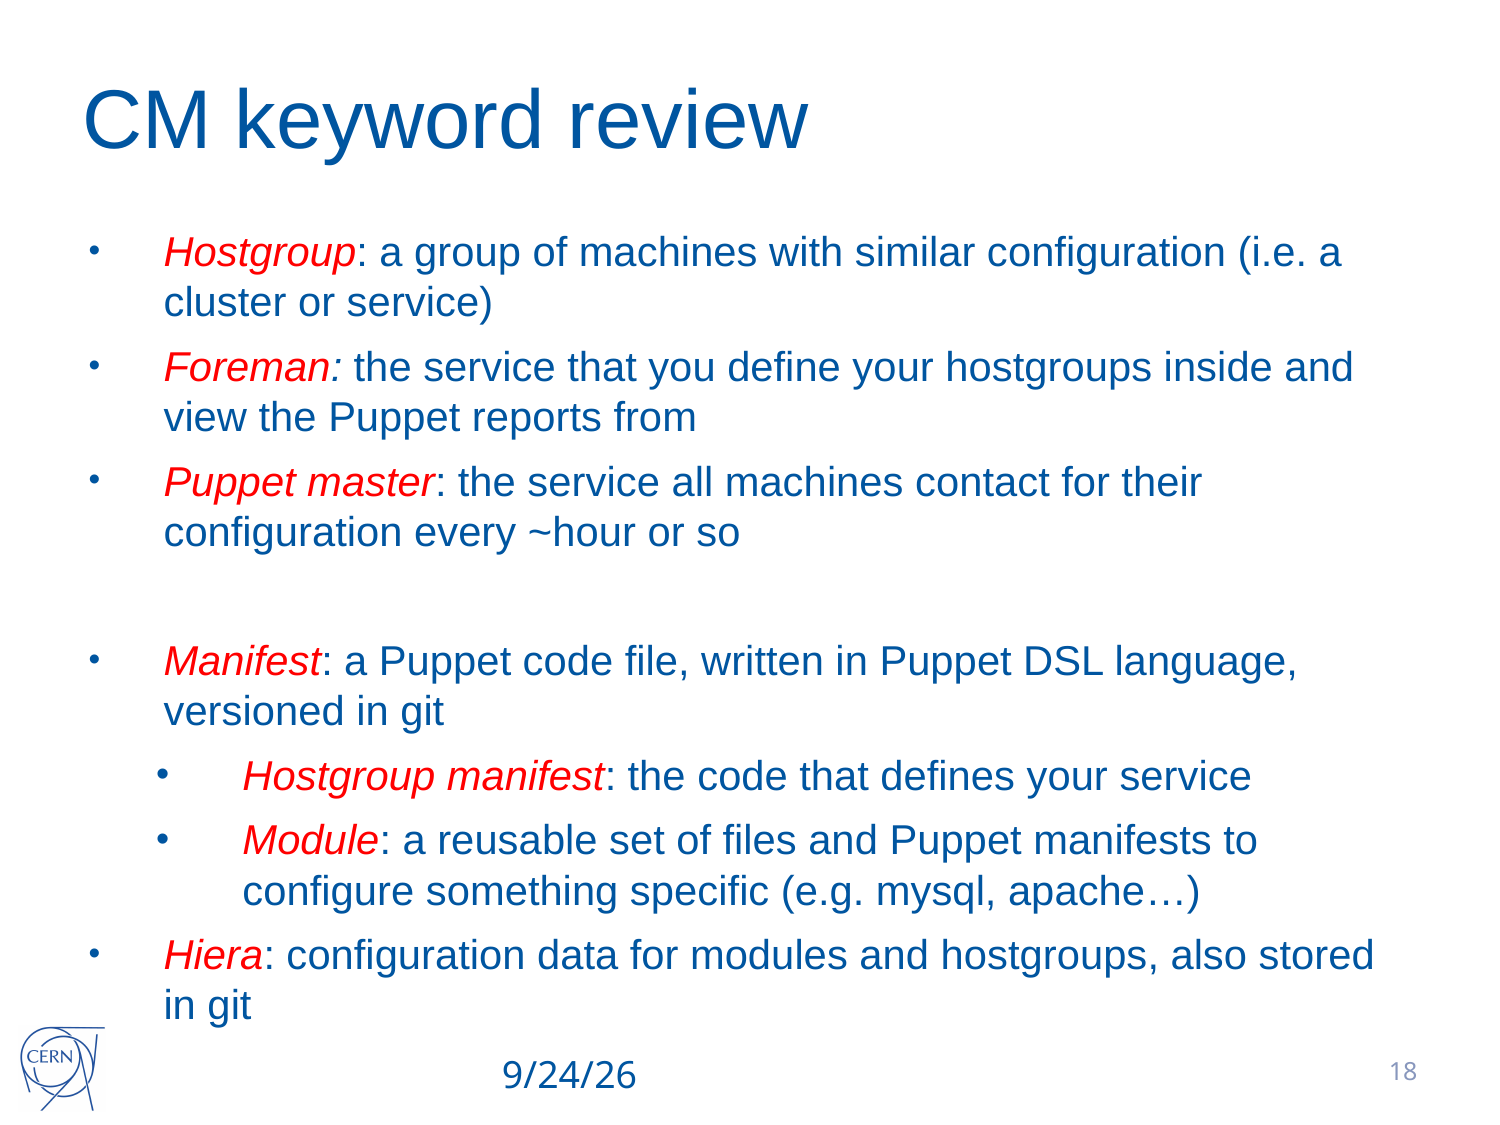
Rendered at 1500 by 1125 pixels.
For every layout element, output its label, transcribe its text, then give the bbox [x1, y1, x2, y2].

title CM keyword review [75, 13, 1425, 217]
picture [18, 1025, 75, 1112]
list Hostgroup: a group of machines with similar configuration (i.e. a cluster or service) Foreman: the service that you define your hostgroups inside and view the Puppet reports from Puppet master: the service all machines contact for their configuration every ~hour or so Manifest: a Puppet code file, written in Puppet DSL language, versioned in git Hostgroup manifest: the code that defines your service Module: a reusable set of files and Puppet manifests to configure something specific (e.g. mysql, apache…) Hiera: configuration data for modules and hostgroups, also stored in git [75, 217, 1425, 1125]
slide_number <number> [1342, 1051, 1425, 1095]
slide_number 10/2/15 [487, 1043, 838, 1104]
